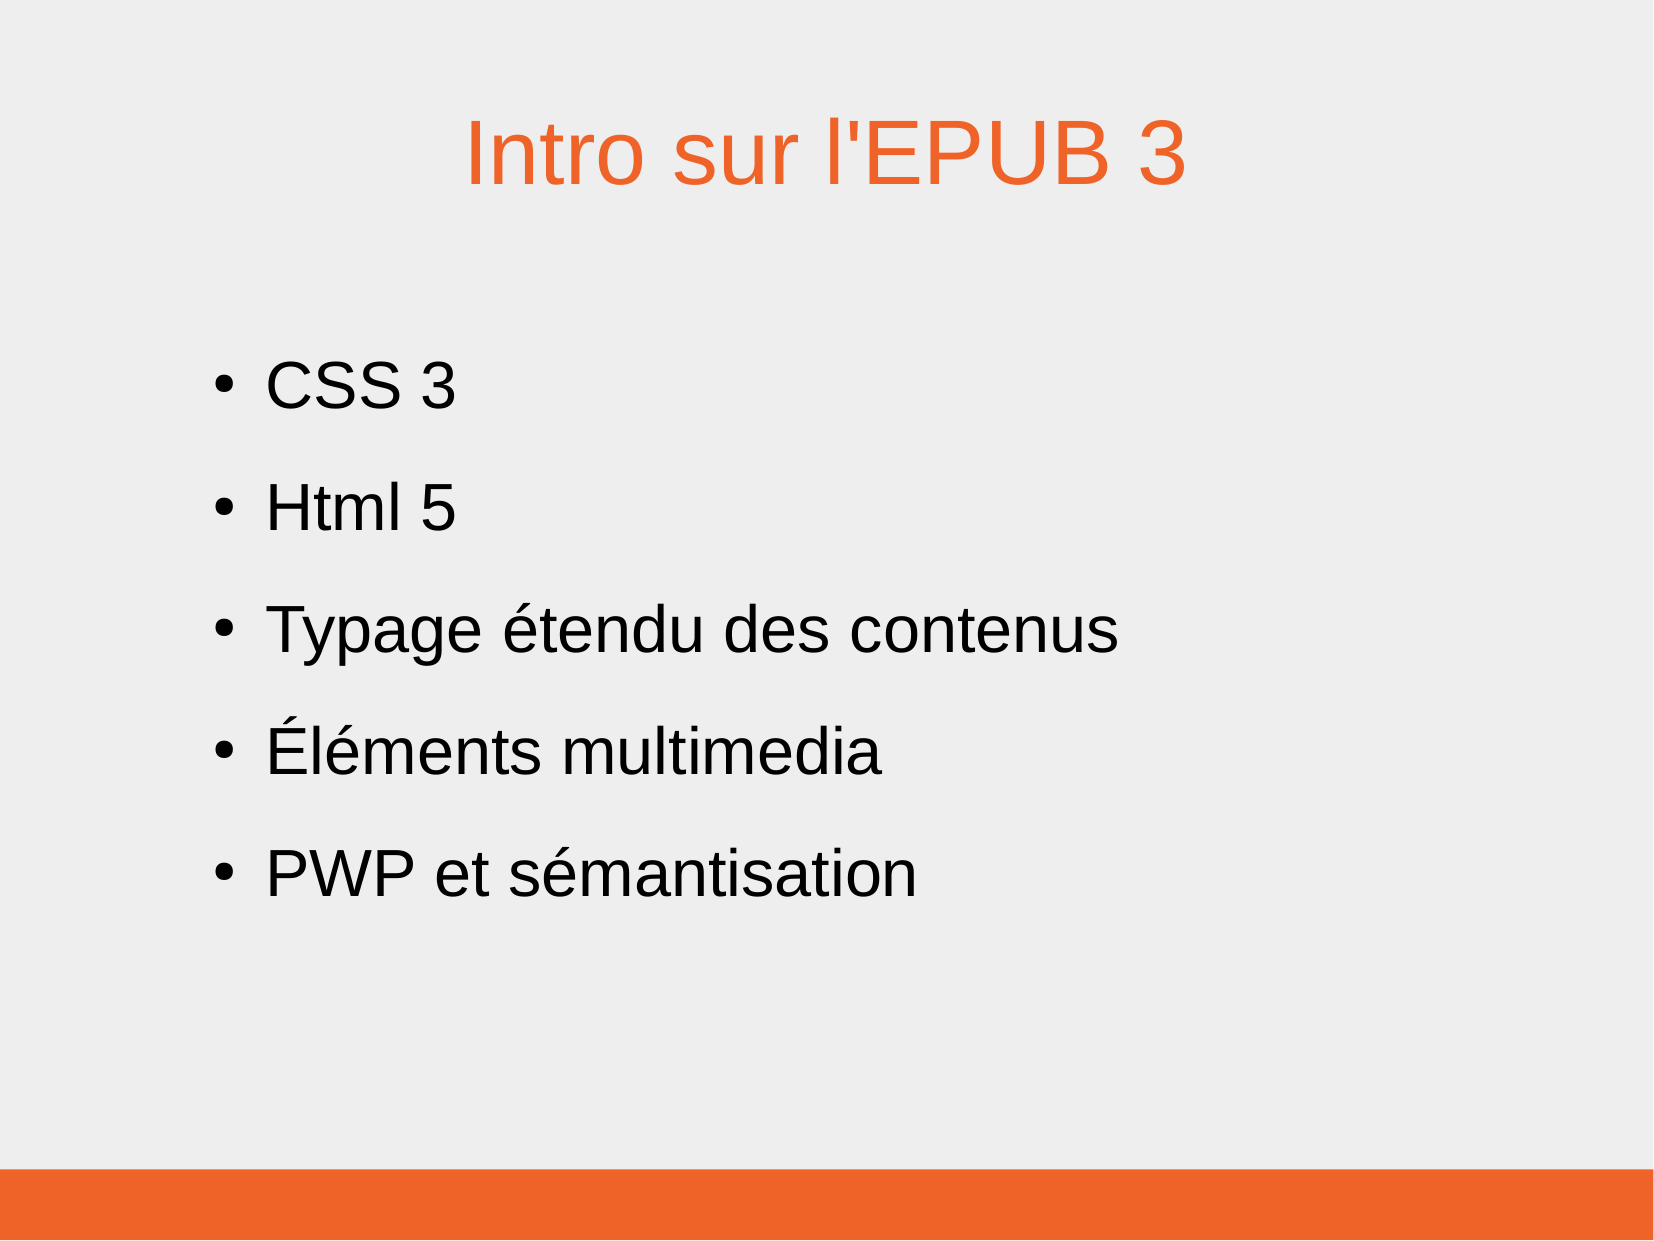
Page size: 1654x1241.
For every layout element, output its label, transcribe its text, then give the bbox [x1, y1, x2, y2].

title Intro sur l'EPUB 3 [82, 49, 1571, 257]
list CSS 3 Html 5 Typage étendu des contenus Éléments multimedia PWP et sémantisation [194, 348, 1565, 1068]
text_box [0, 1169, 1654, 1241]
